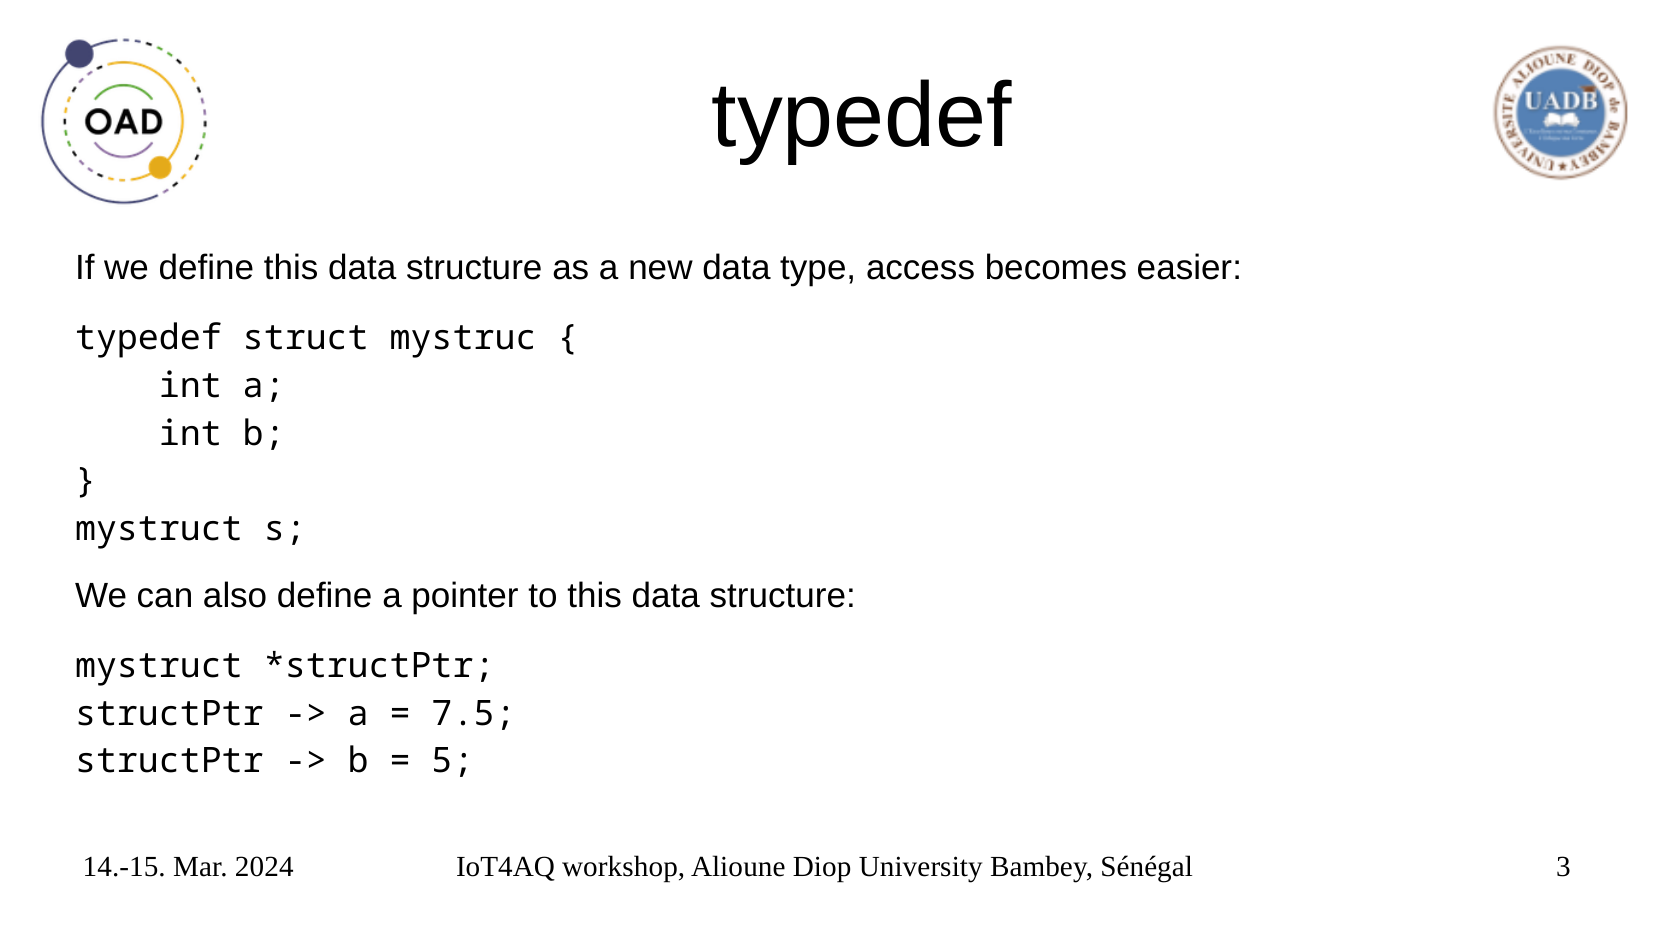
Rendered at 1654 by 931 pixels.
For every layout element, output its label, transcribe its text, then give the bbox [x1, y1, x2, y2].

picture [1482, 37, 1641, 188]
picture [0, 24, 242, 225]
title typedef [278, 37, 1446, 193]
list If we define this data structure as a new data type, access becomes easier: typedef struct mystruc { int a; int b; } mystruct s; We can also define a pointer to this data structure: mystruct *structPtr; structPtr -> a = 7.5; structPtr -> b = 5; [75, 248, 1564, 788]
